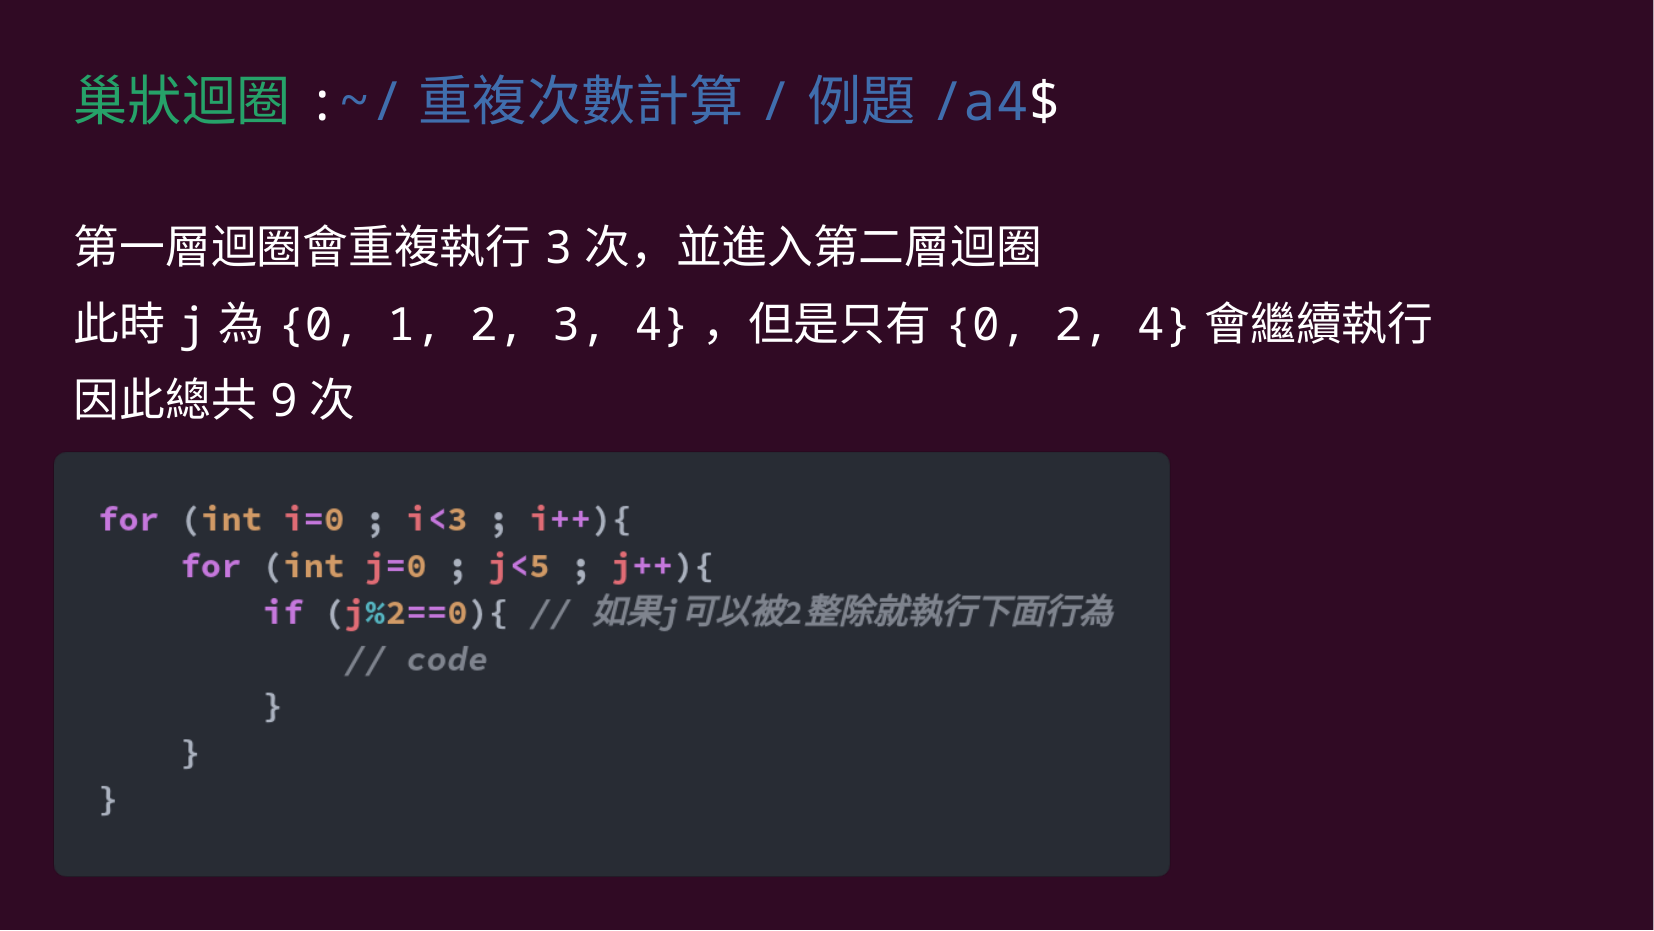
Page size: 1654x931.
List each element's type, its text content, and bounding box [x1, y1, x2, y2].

text_box 巢狀迴圈:~/重複次數計算/例題/a4$ [59, 55, 1201, 139]
picture [0, 398, 1224, 931]
text_box 第一層迴圈會重複執行3次，並進入第二層迴圈 此時j為{0, 1, 2, 3, 4}，但是只有{0, 2, 4}會繼續執行 因此總共9次 [59, 193, 1613, 488]
